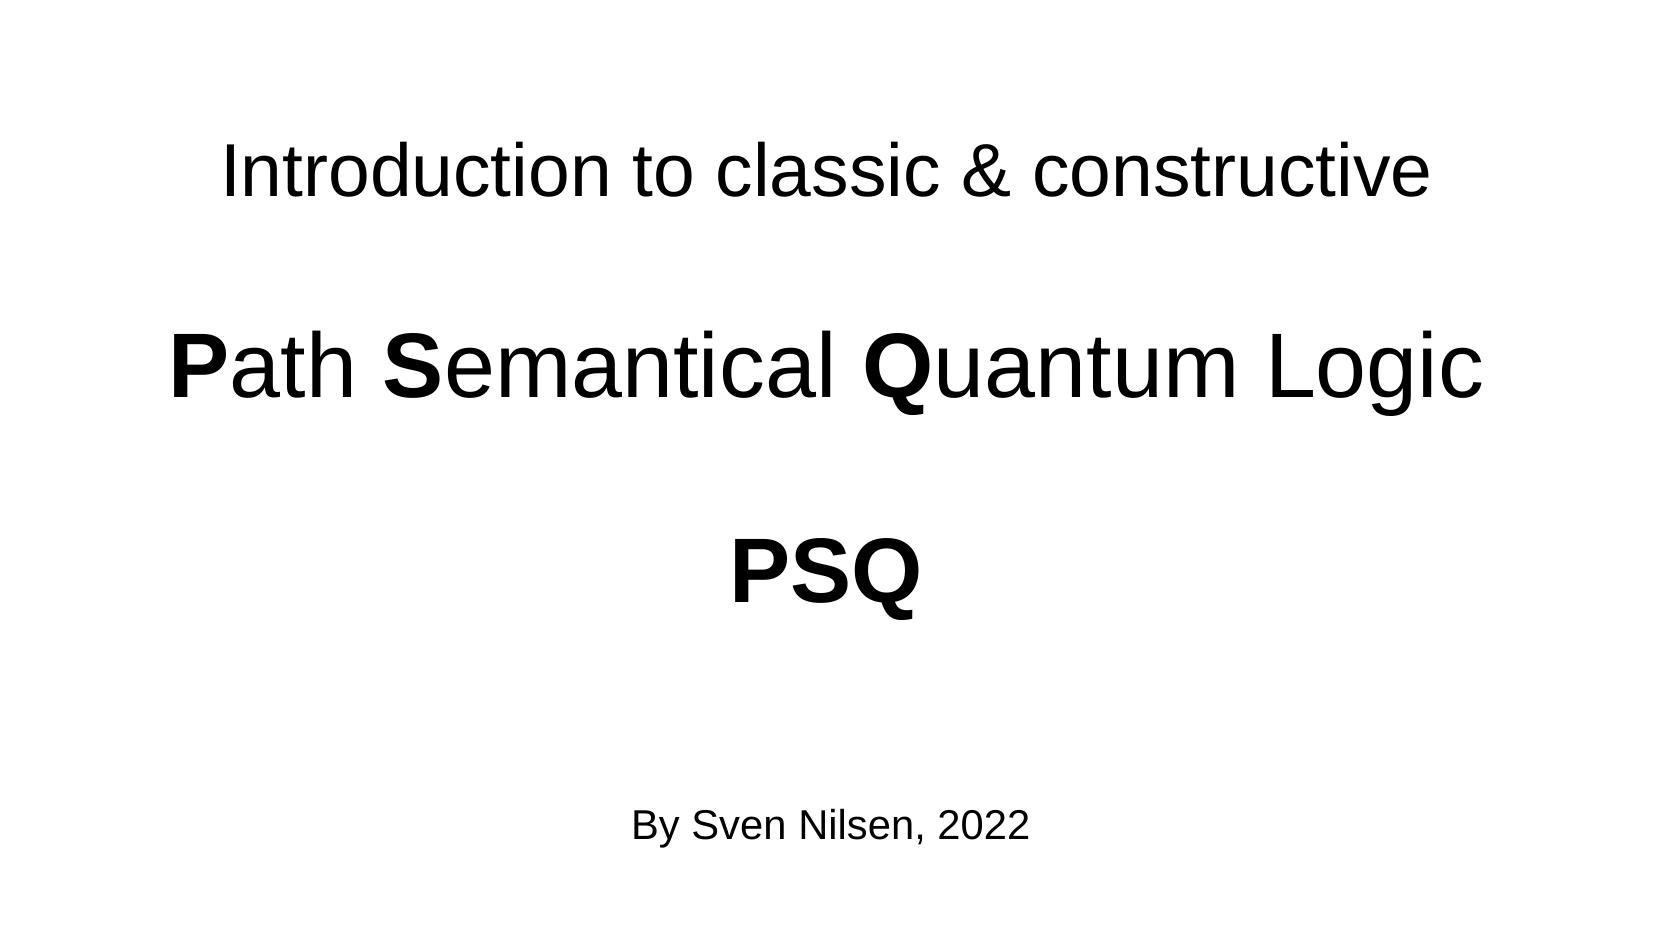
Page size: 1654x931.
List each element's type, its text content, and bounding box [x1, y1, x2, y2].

subtitle By Sven Nilsen, 2022 [86, 750, 1576, 901]
title Introduction to classic & constructive Path Semantical Quantum Logic PSQ [82, 112, 1571, 638]
